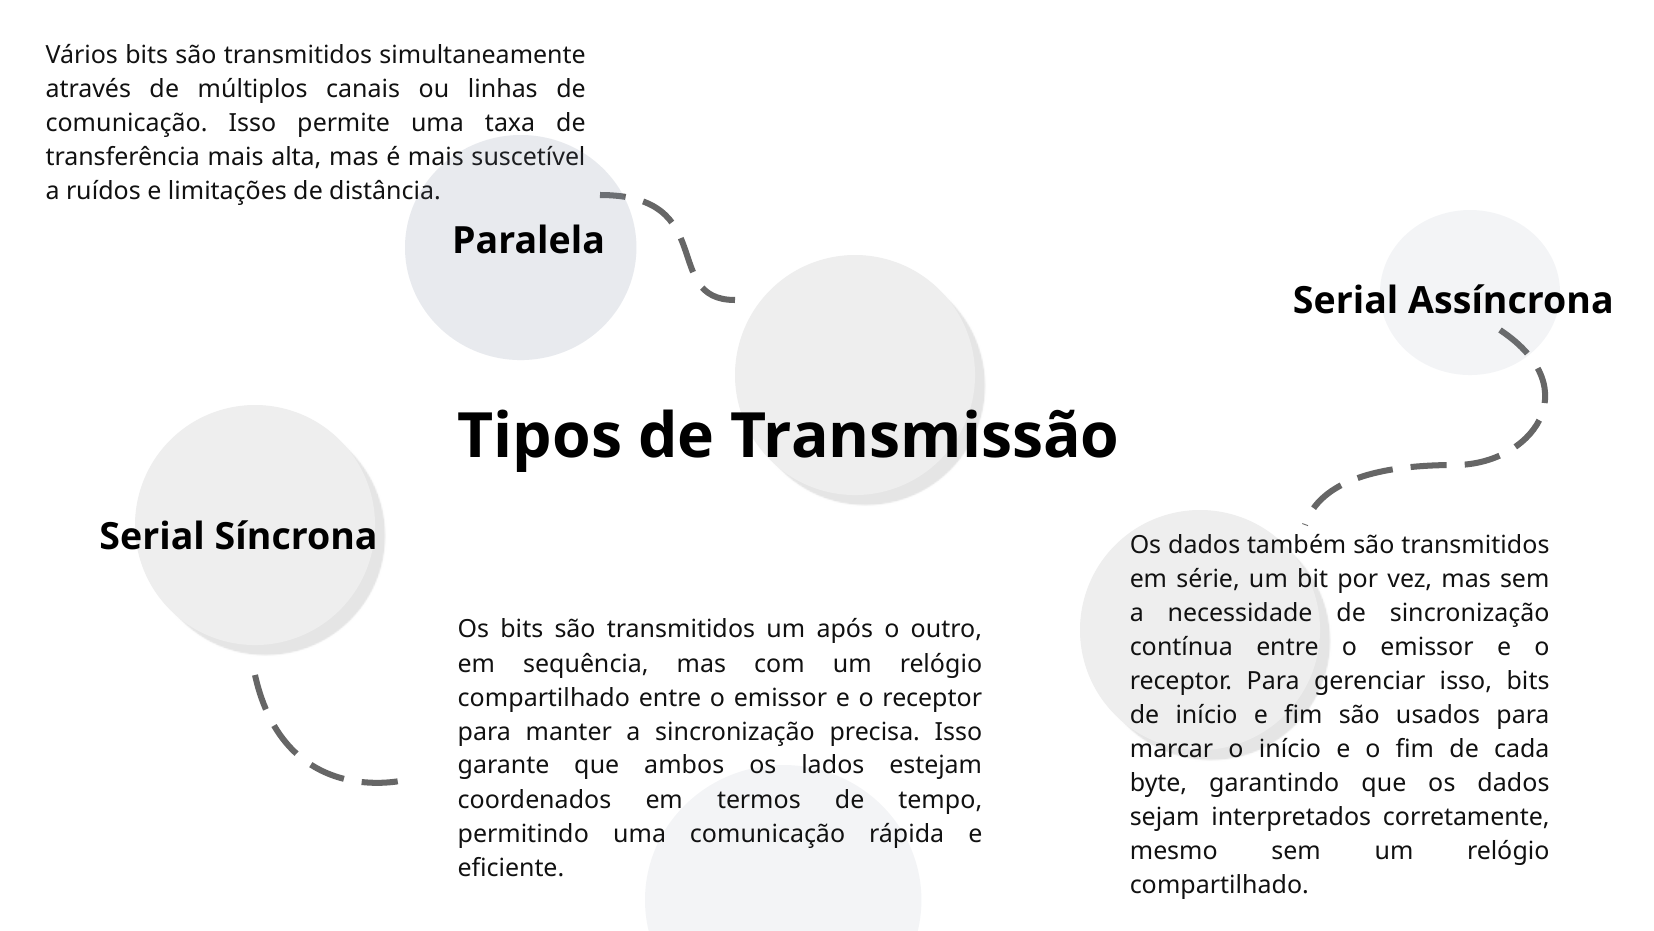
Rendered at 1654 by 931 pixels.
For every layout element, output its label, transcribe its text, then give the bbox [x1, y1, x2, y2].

text_box Serial Assíncrona [1151, 265, 1630, 325]
text_box Vários bits são transmitidos simultaneamente através de múltiplos canais ou linhas de comunicação. Isso permite uma taxa de transferência mais alta, mas é mais suscetível a ruídos e limitações de distância. [30, 29, 602, 221]
text_box Os dados também são transmitidos em série, um bit por vez, mas sem a necessidade de sincronização contínua entre o emissor e o receptor. Para gerenciar isso, bits de início e fim são usados para marcar o início e o fim de cada byte, garantindo que os dados sejam interpretados corretamente, mesmo sem um relógio compartilhado. [1114, 519, 1565, 886]
text_box [408, 135, 637, 361]
text_box Serial Síncrona [29, 501, 449, 604]
text_box Os bits são transmitidos um após o outro, em sequência, mas com um relógio compartilhado entre o emissor e o receptor para manter a sincronização precisa. Isso garante que ambos os lados estejam coordenados em termos de tempo, permitindo uma comunicação rápida e eficiente. [442, 603, 998, 886]
text_box Paralela [290, 206, 621, 273]
text_box Tipos de Transmissão [442, 383, 1241, 545]
